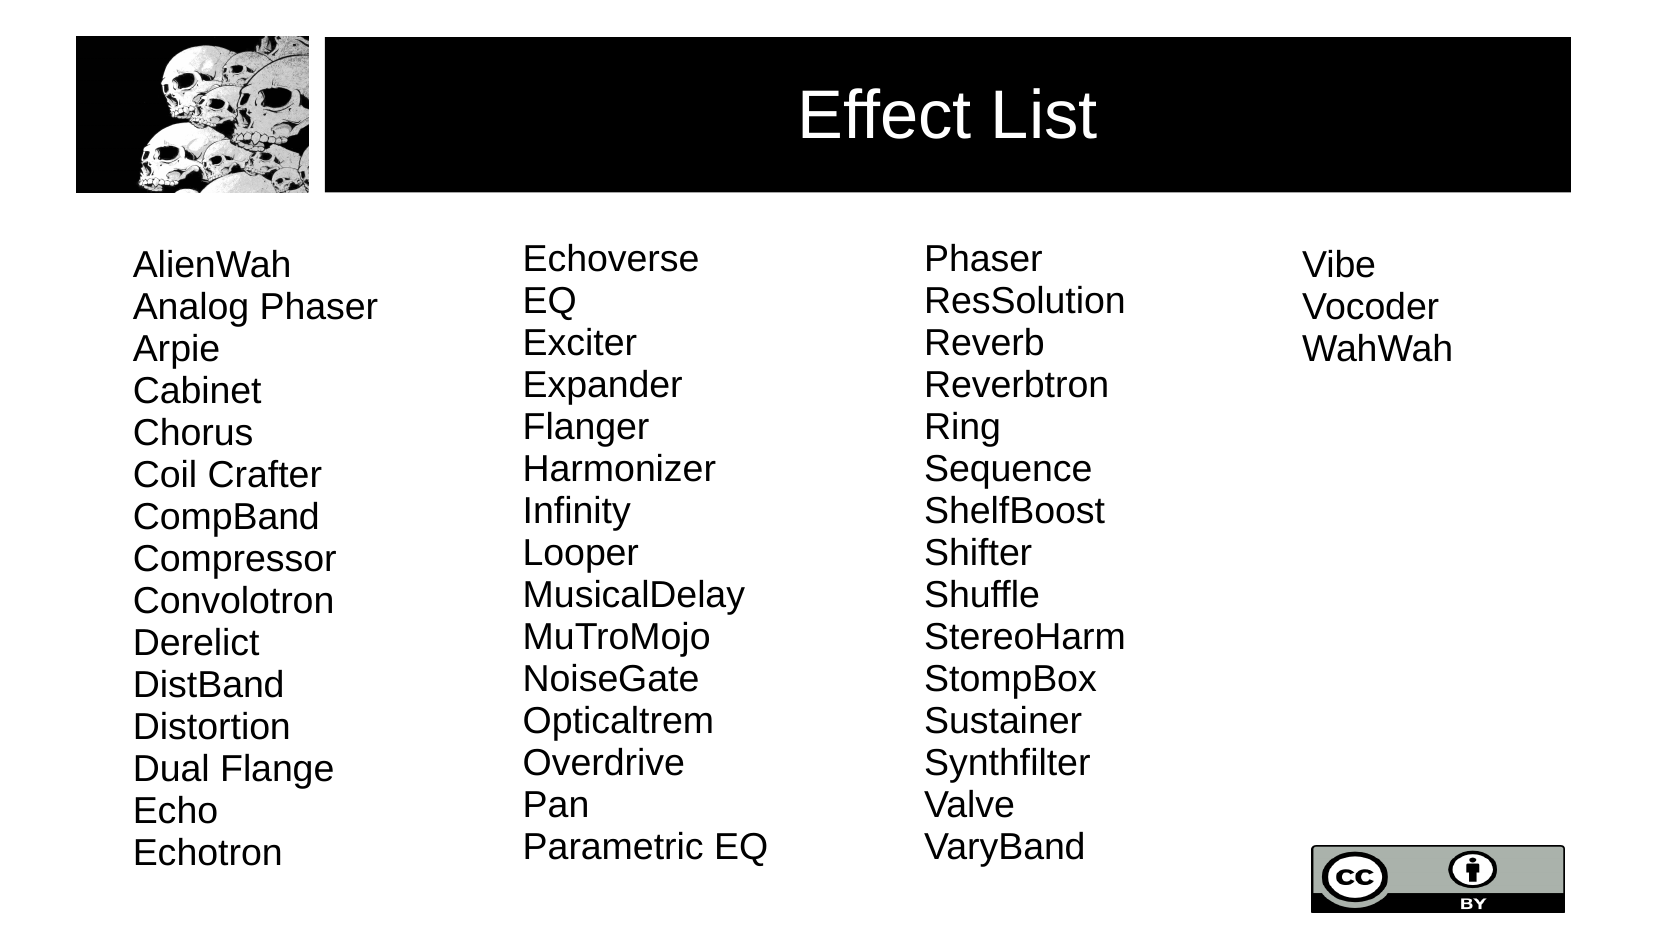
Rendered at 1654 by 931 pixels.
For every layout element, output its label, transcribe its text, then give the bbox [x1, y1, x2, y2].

picture [76, 36, 309, 193]
text_box Phaser ResSolution Reverb Reverbtron Ring Sequence ShelfBoost Shifter Shuffle StereoHarm StompBox Sustainer Synthfilter Valve VaryBand [909, 230, 1264, 875]
text_box Echoverse EQ Exciter Expander Flanger Harmonizer Infinity Looper MusicalDelay MuTroMojo NoiseGate Opticaltrem Overdrive Pan Parametric EQ [507, 230, 833, 875]
picture [1311, 845, 1565, 913]
title Effect List [324, 37, 1571, 193]
text_box AlienWah Analog Phaser Arpie Cabinet Chorus Coil Crafter CompBand Compressor Convolotron Derelict DistBand Distortion Dual Flange Echo Echotron [118, 236, 473, 881]
text_box Vibe Vocoder WahWah [1287, 236, 1554, 378]
